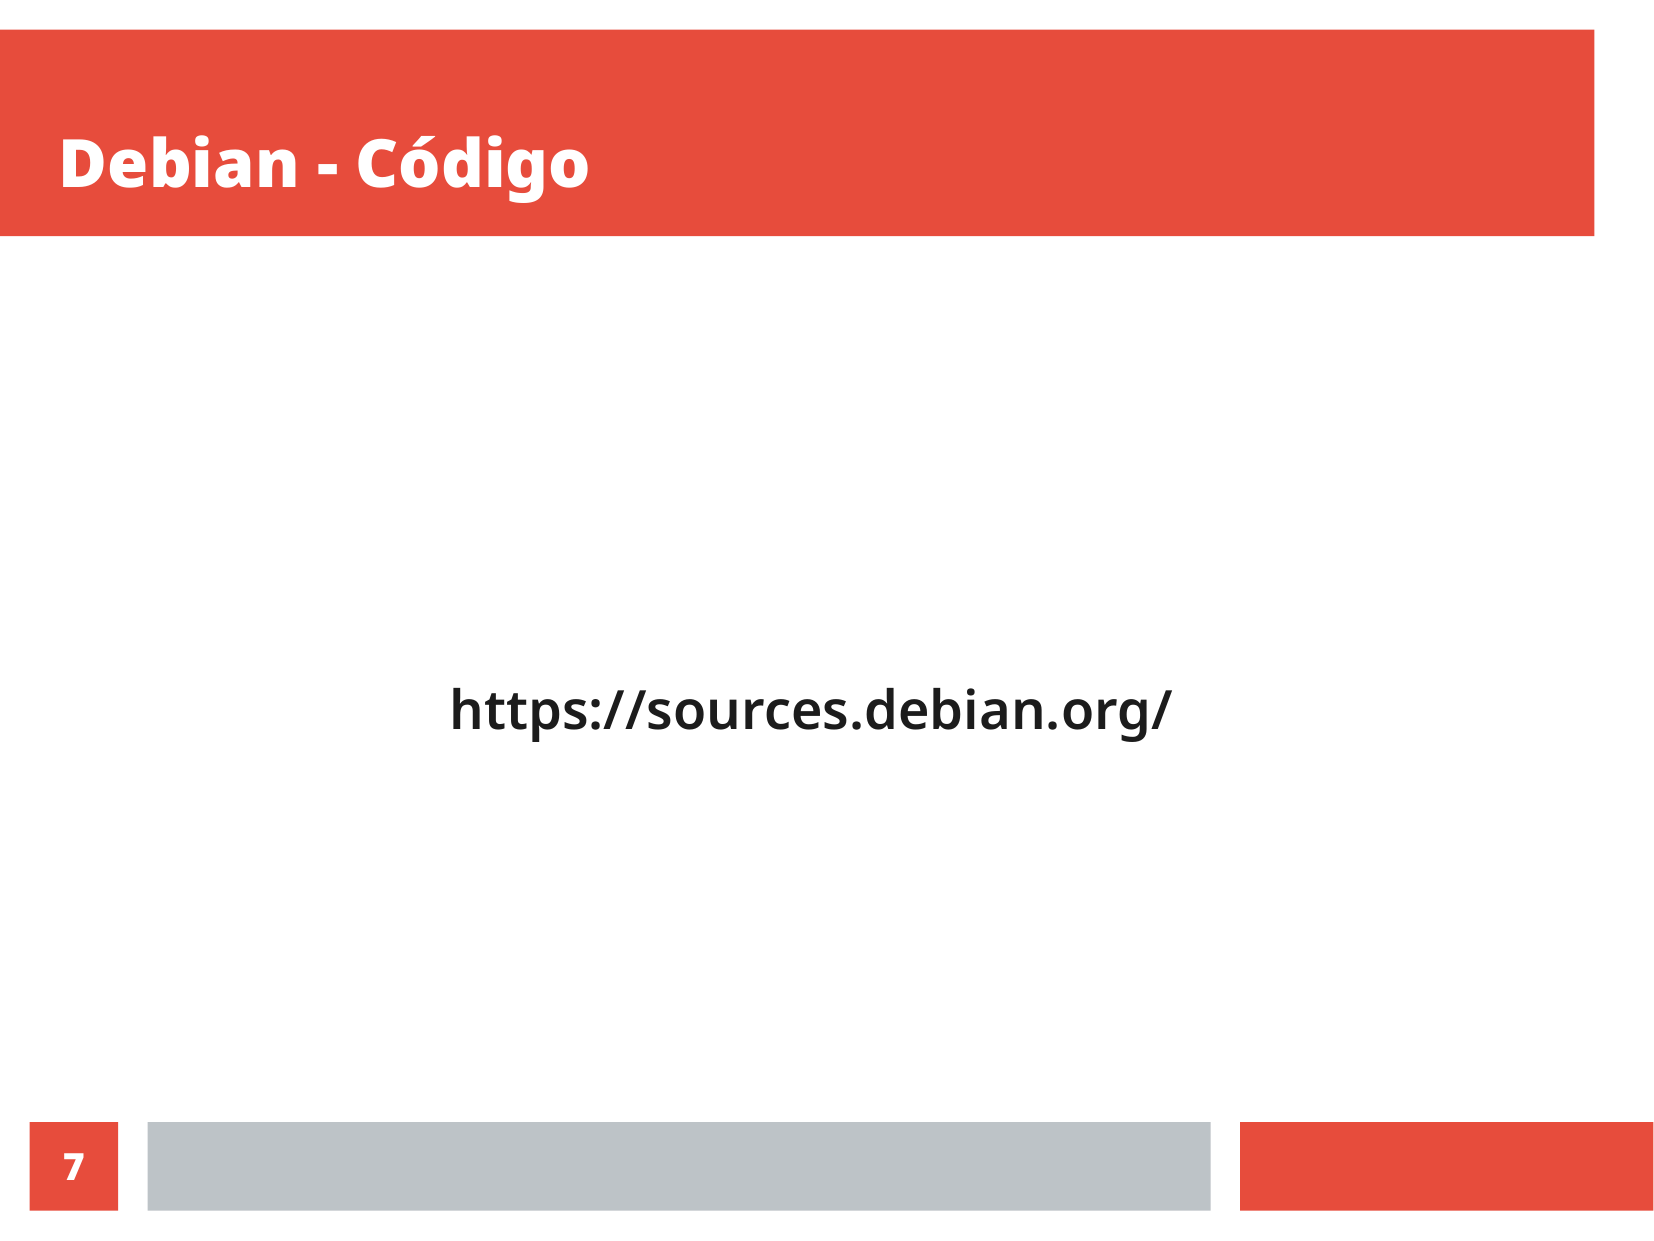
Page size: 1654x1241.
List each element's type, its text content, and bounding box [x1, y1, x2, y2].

title Debian - Código [59, 59, 1595, 207]
list https://sources.debian.org/ [59, 324, 1565, 1093]
